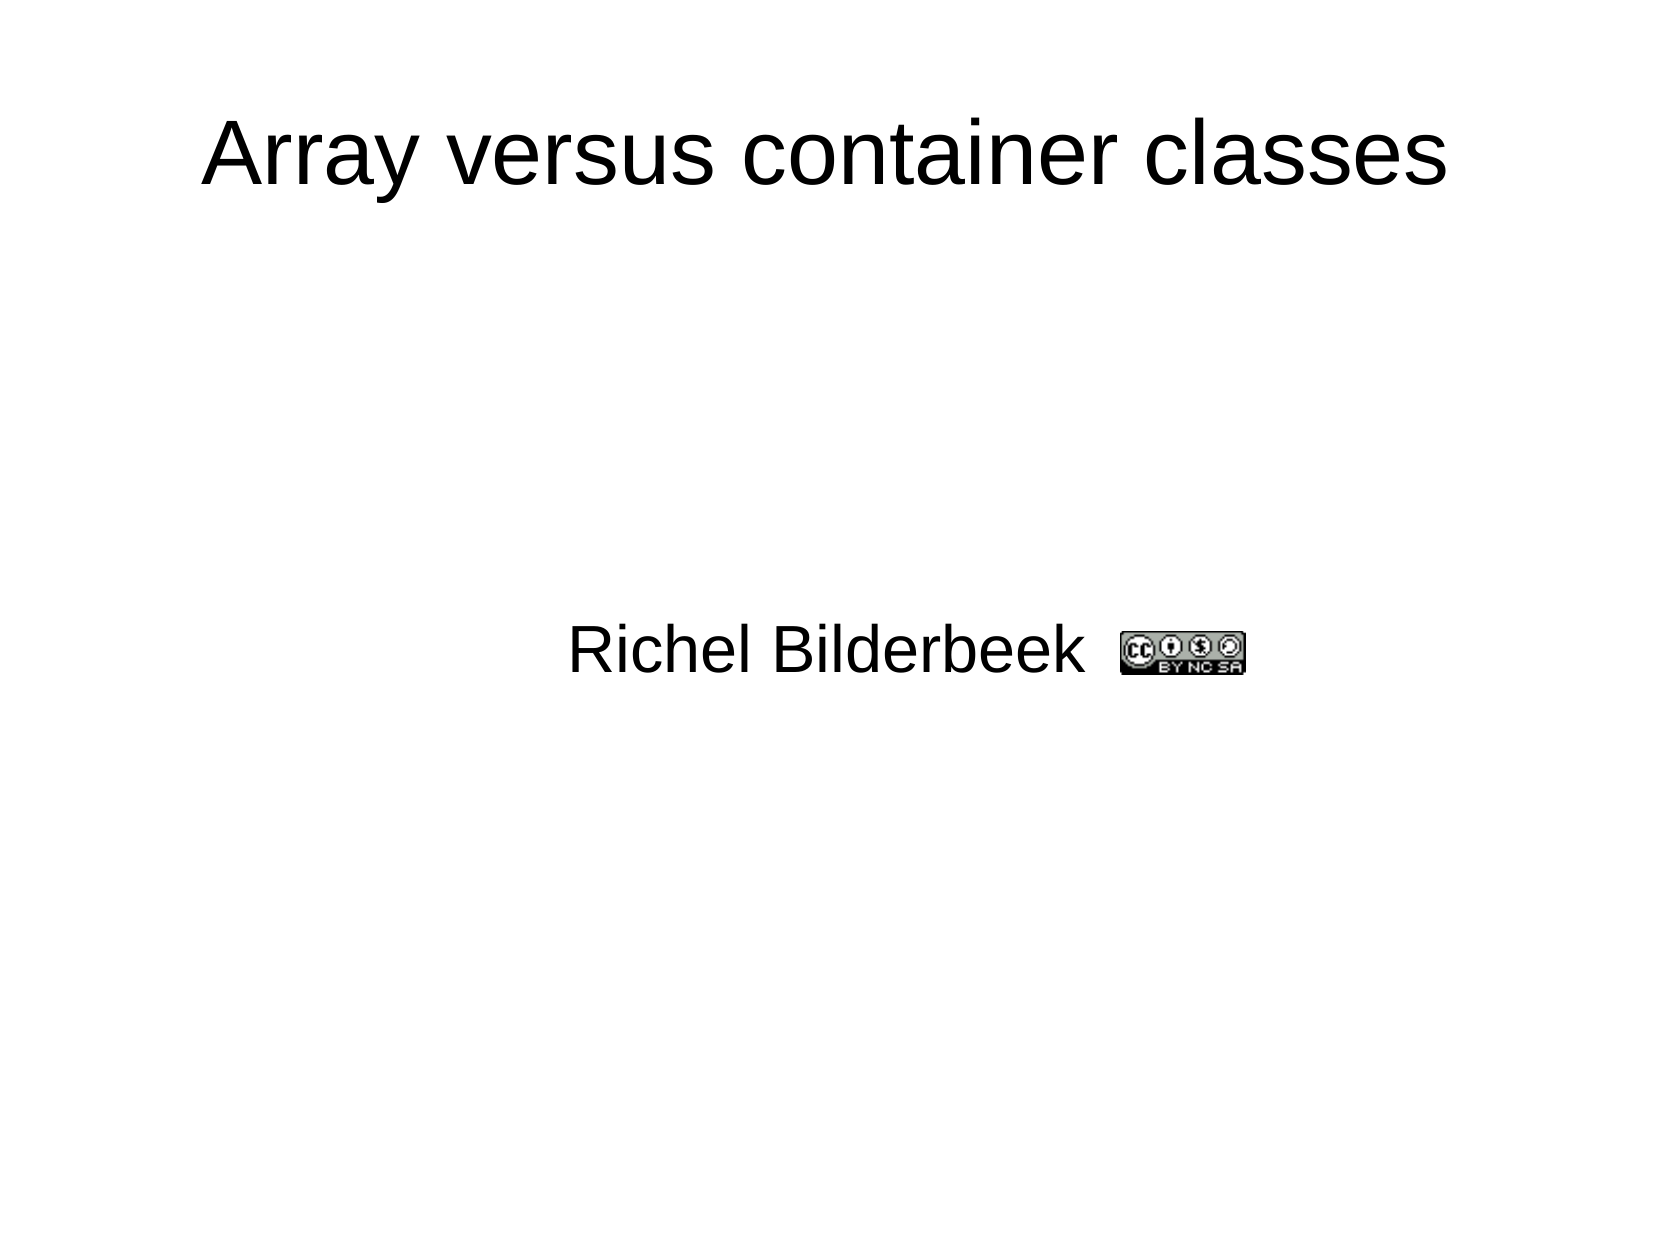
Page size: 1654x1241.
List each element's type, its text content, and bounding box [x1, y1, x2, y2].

title Array versus container classes [82, 49, 1571, 257]
subtitle Richel Bilderbeek [82, 290, 1571, 1010]
picture [1120, 631, 1246, 676]
